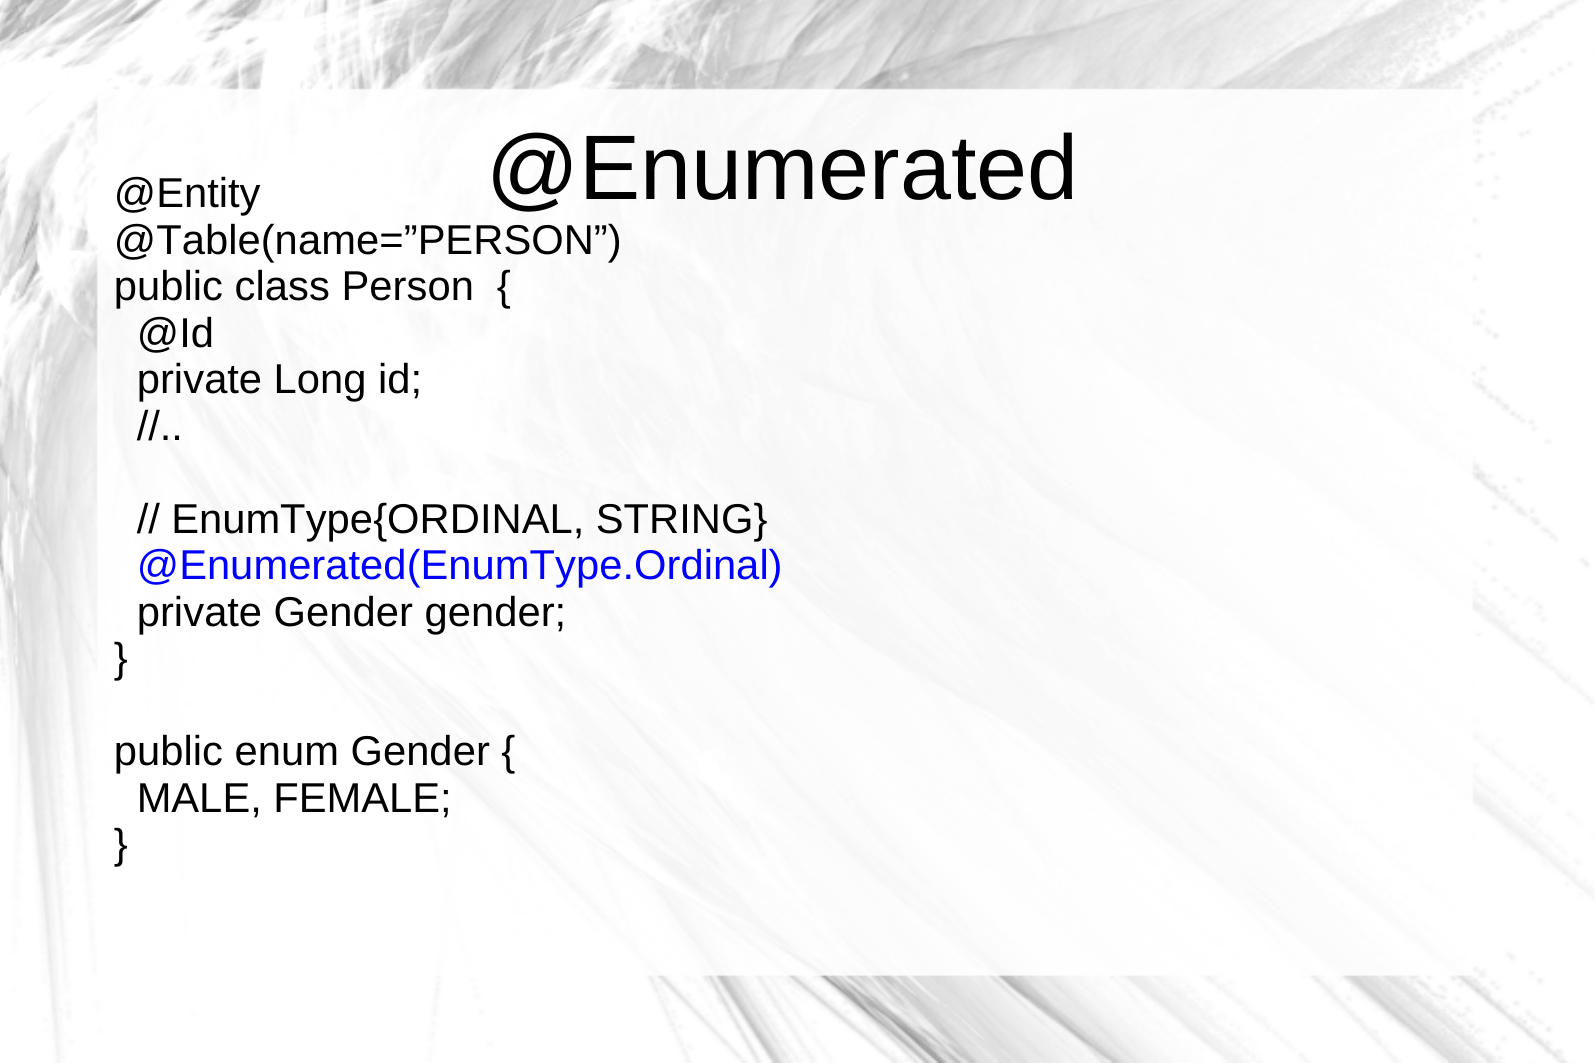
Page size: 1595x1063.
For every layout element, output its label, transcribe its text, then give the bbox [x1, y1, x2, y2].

subtitle @Entity @Table(name=”PERSON”) public class Person { @Id private Long id; //.. // EnumType{ORDINAL, STRING} @Enumerated(EnumType.Ordinal) private Gender gender; } public enum Gender { MALE, FEMALE; } [113, 167, 1515, 917]
title @Enumerated [113, 96, 1453, 167]
picture [0, 0, 1595, 1063]
